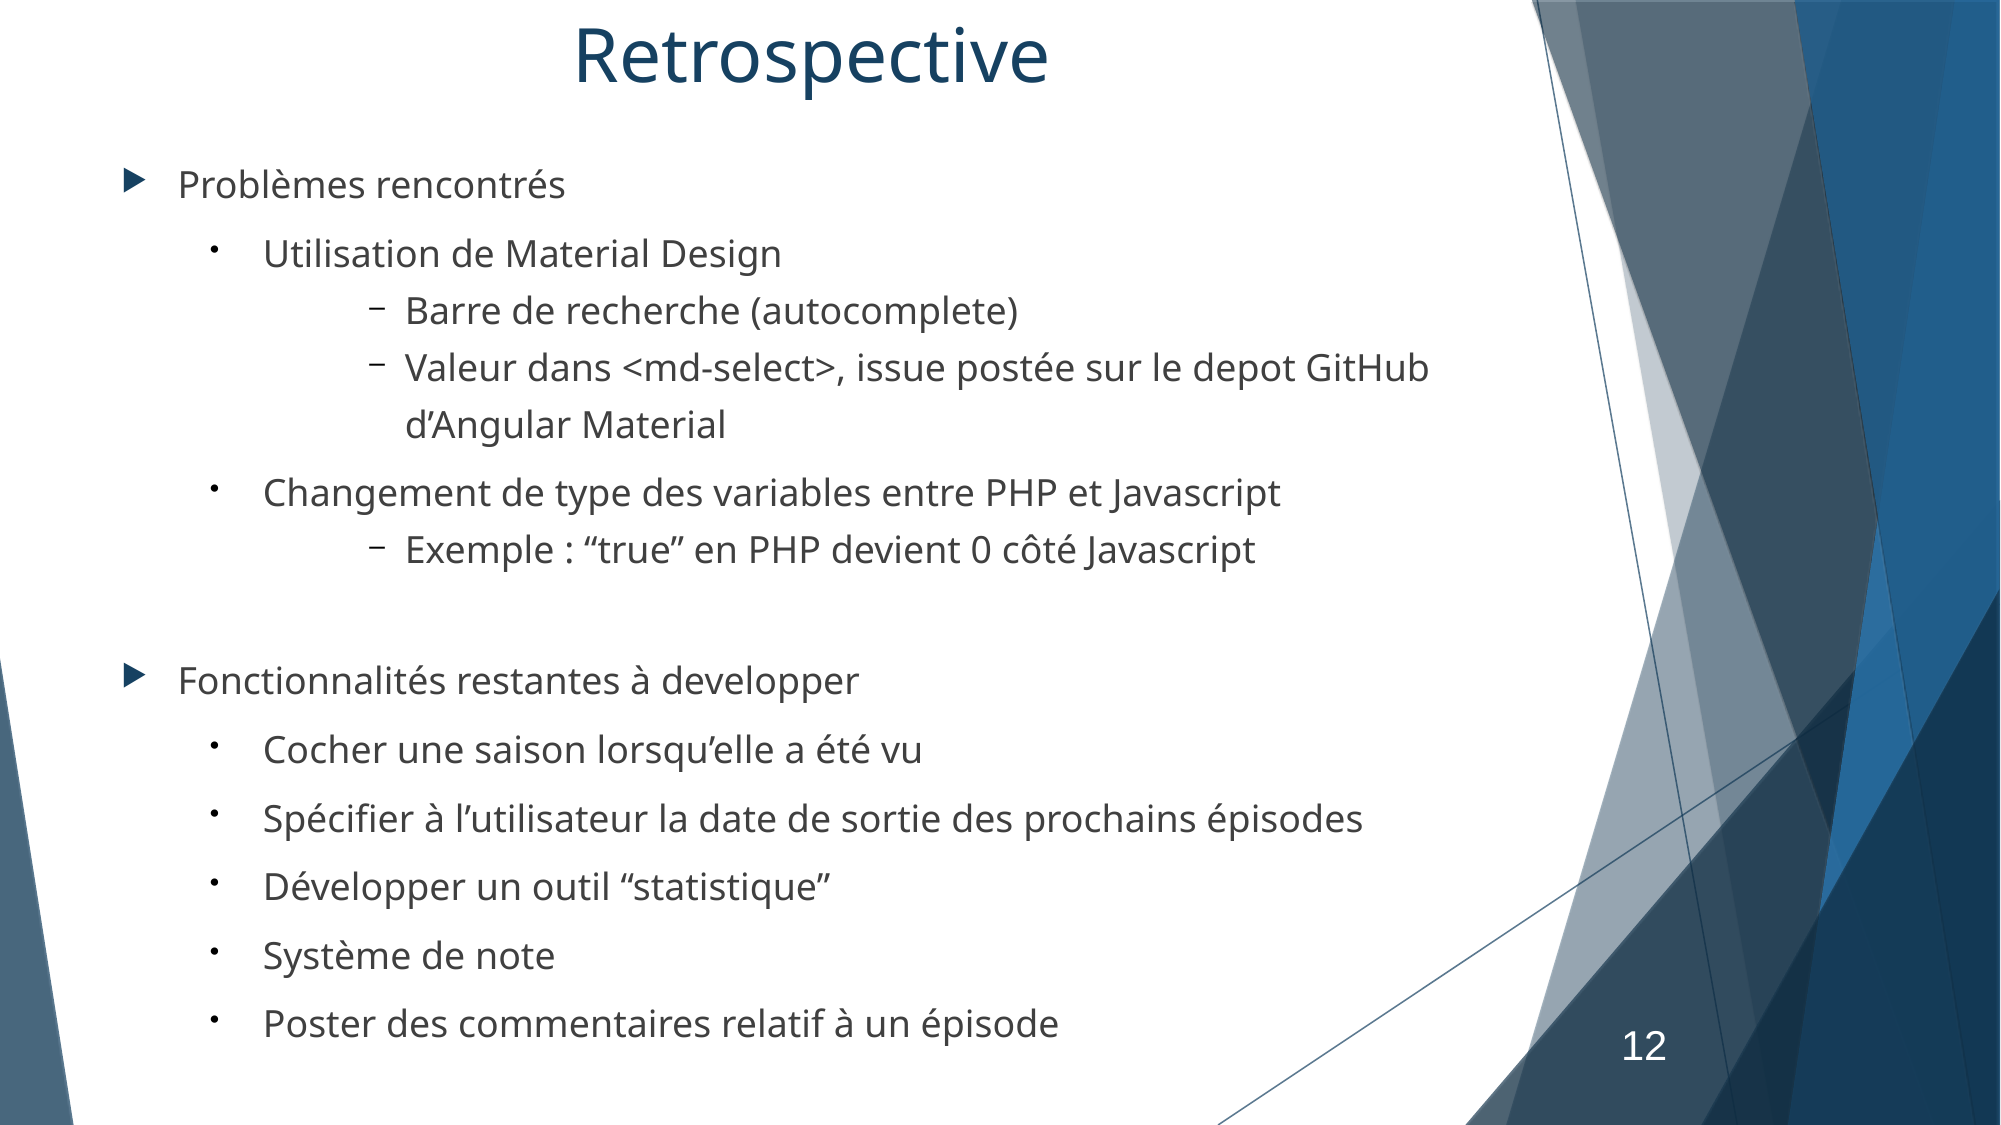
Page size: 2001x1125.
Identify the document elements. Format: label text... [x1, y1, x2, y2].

text_box 12 [1606, 1015, 1689, 1078]
title Retrospective [106, 0, 1517, 109]
list Problèmes rencontrés Utilisation de Material Design Barre de recherche (autocomplete) Valeur dans <md-select>, issue postée sur le depot GitHub d’Angular Material Changement de type des variables entre PHP et Javascript Exemple : “true” en PHP devient 0 côté Javascript Fonctionnalités restantes à developper Cocher une saison lorsqu’elle a été vu Spécifier à l’utilisateur la date de sortie des prochains épisodes Développer un outil “statistique” Système de note Poster des commentaires relatif à un épisode [106, 154, 1678, 1016]
